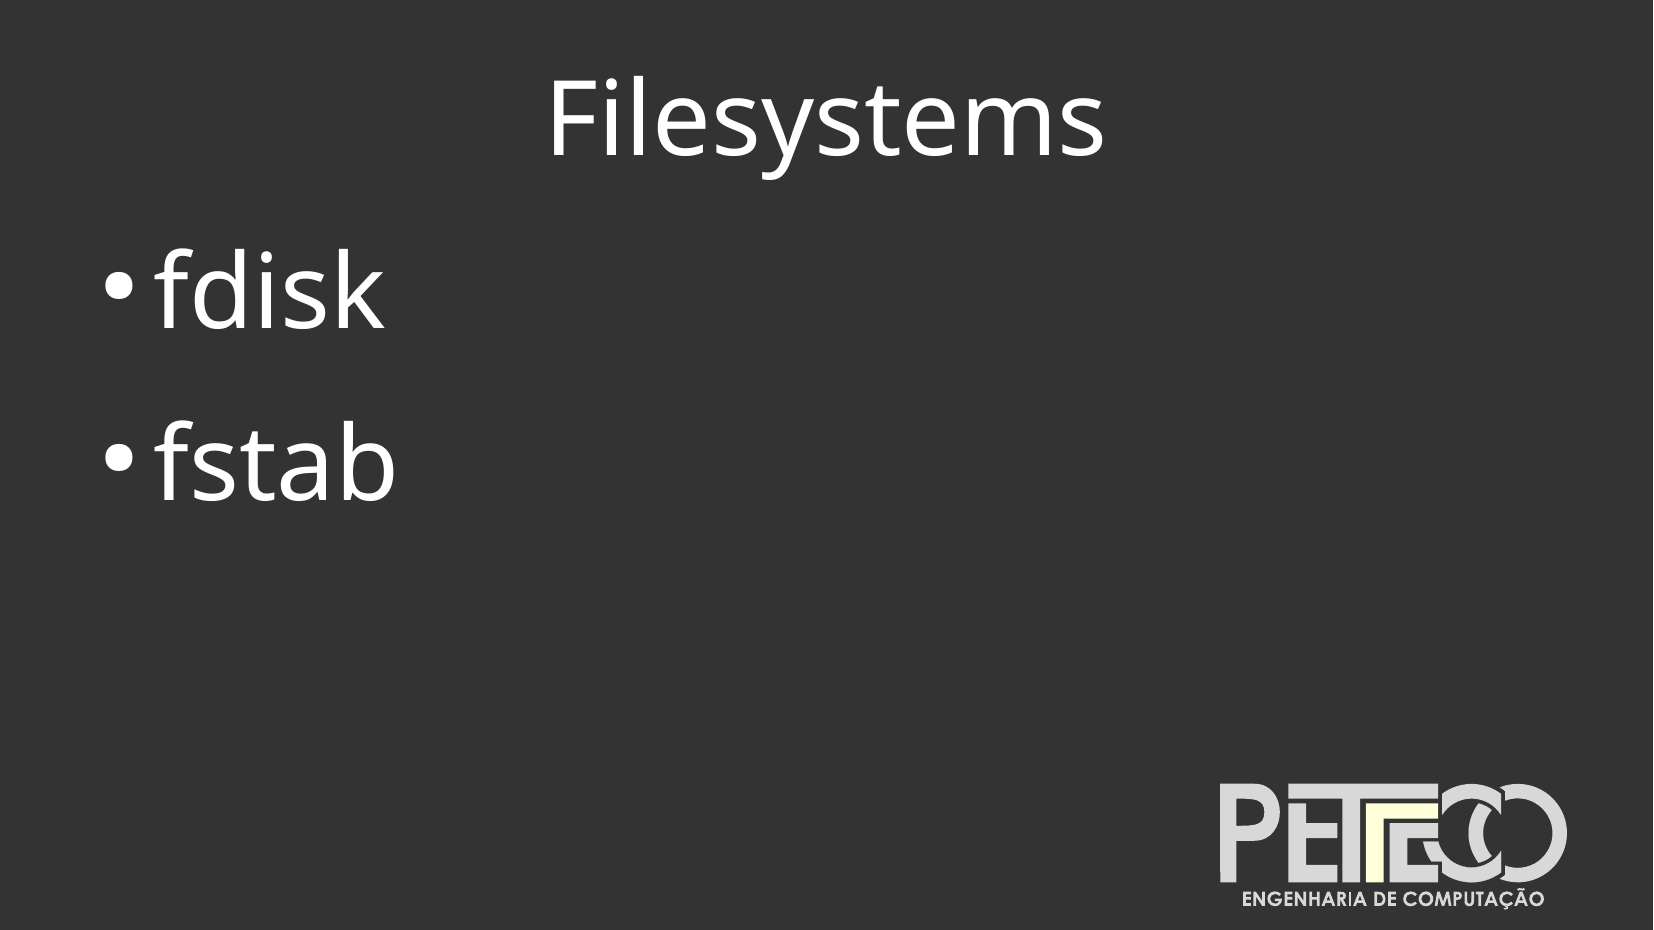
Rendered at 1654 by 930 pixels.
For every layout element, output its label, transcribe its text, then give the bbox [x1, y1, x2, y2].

title Filesystems [82, 37, 1571, 193]
list fdisk fstab [82, 217, 1571, 757]
